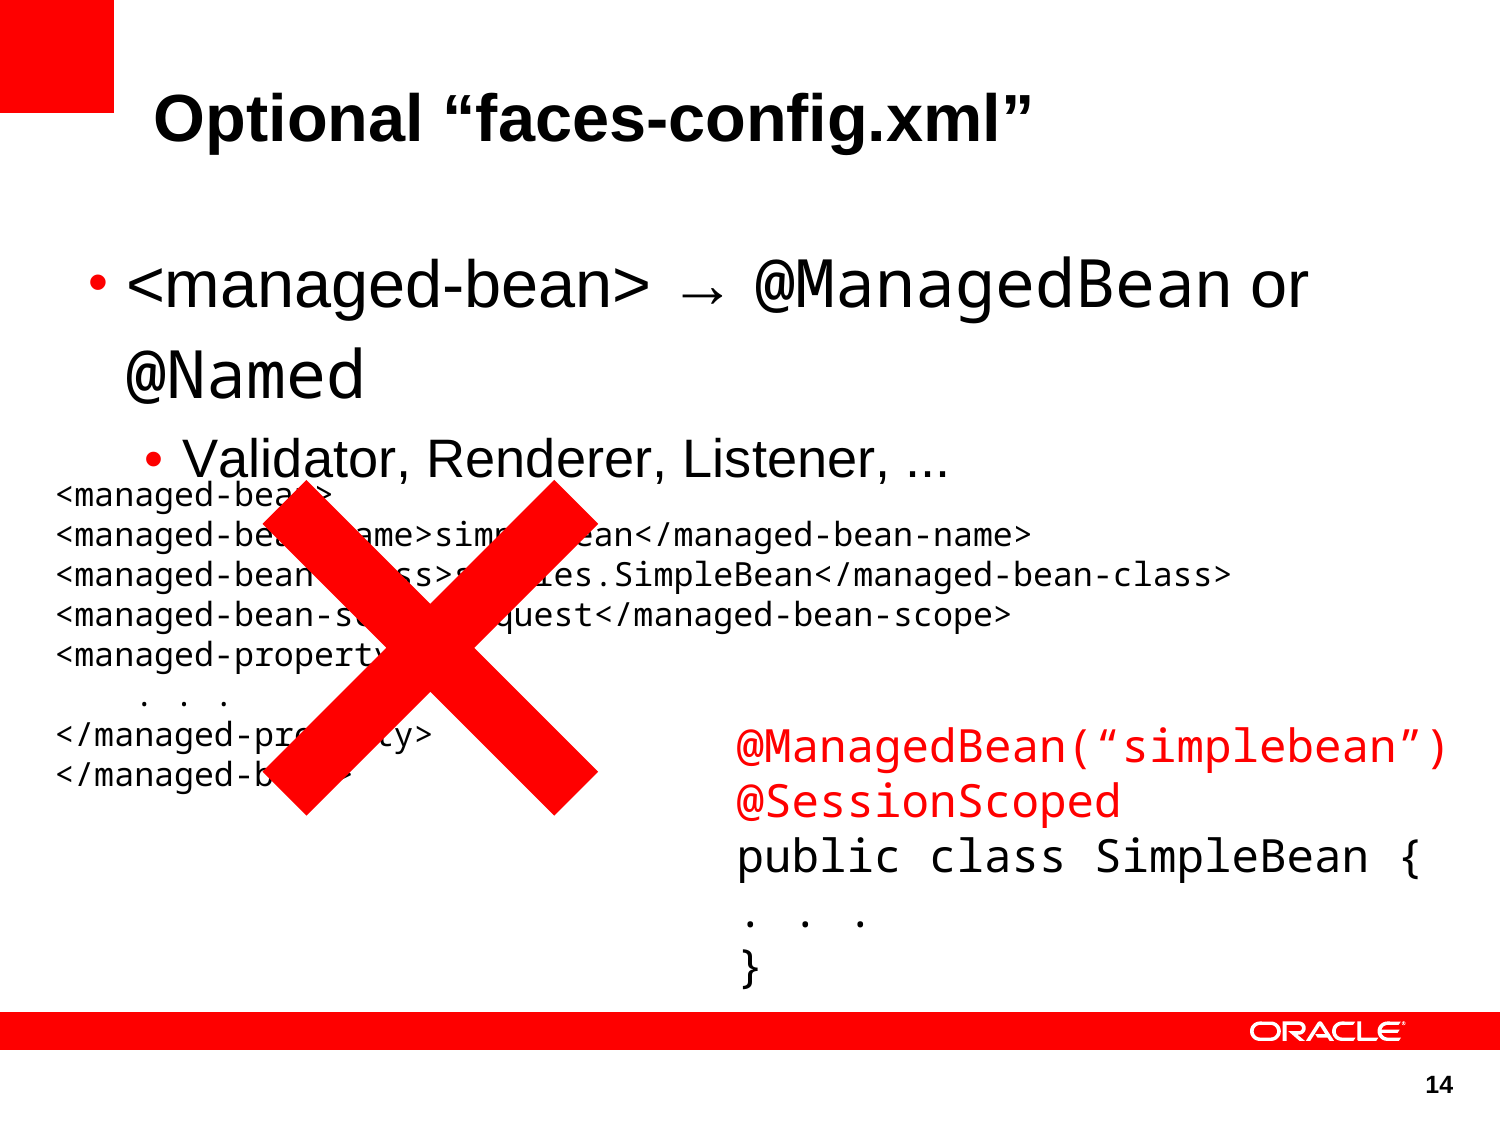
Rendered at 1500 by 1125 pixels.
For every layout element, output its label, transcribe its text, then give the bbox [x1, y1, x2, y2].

text_box <managed-bean> <managed-bean-name>simpleBean</managed-bean-name> <managed-bean-class>samples.SimpleBean</managed-bean-class> <managed-bean-scope>request</managed-bean-scope> <managed-property> . . . </managed-property> </managed-bean> [39, 465, 1500, 823]
picture [0, 1012, 1500, 1050]
title Optional “faces-config.xml” [139, 51, 1384, 185]
text_box @ManagedBean(“simplebean”) @SessionScoped public class SimpleBean { . . . } [721, 823, 1481, 999]
picture [0, 0, 114, 113]
list <managed-bean> → @ManagedBean or @Named Validator, Renderer, Listener, ... [88, 236, 1463, 465]
text_box [262, 479, 599, 816]
